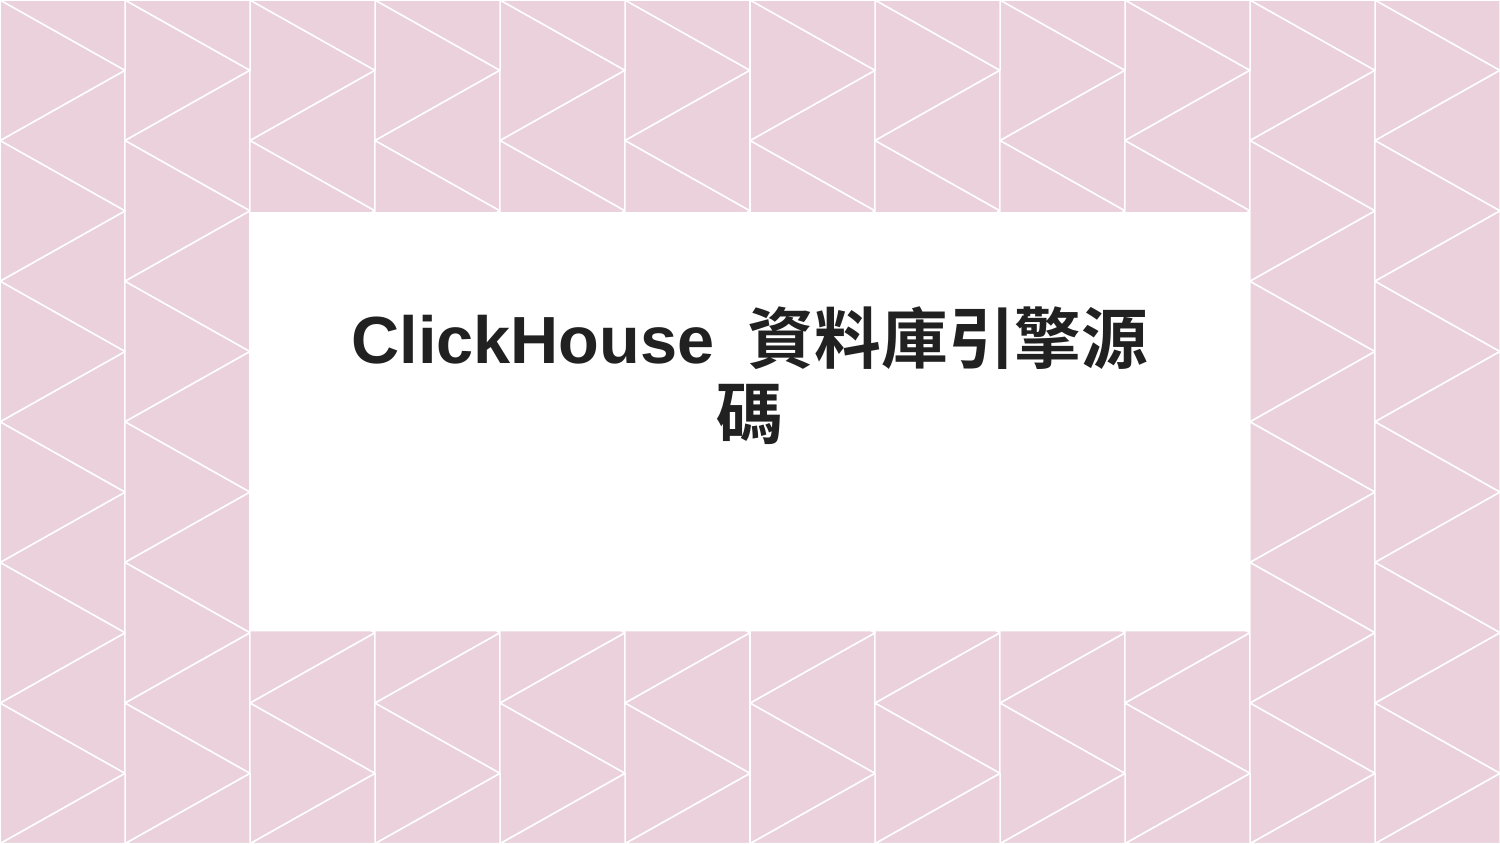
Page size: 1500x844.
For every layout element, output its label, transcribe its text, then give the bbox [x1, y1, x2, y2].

title ClickHouse 資料庫引擎源碼 [307, 273, 1193, 468]
